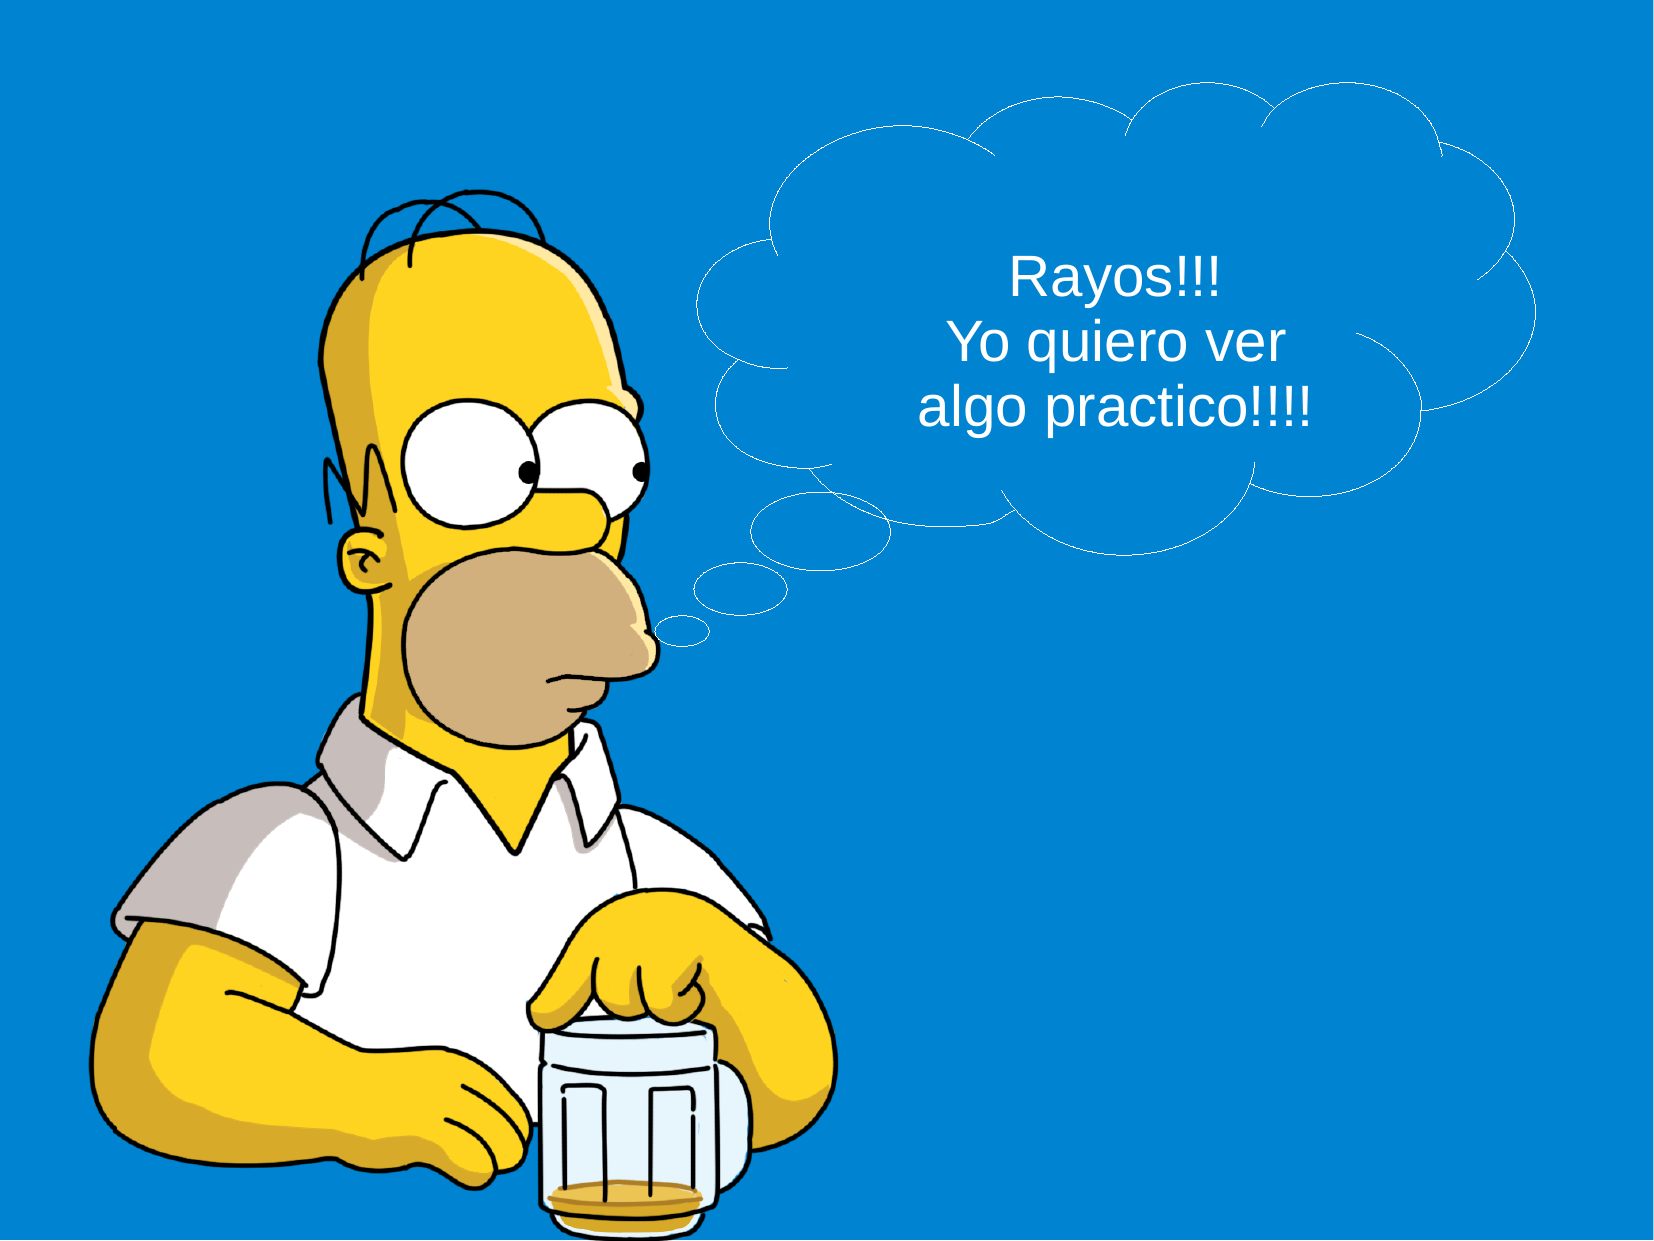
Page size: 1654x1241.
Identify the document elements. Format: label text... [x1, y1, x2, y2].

text_box Rayos!!! Yo quiero ver algo practico!!!! [885, 236, 1347, 447]
picture [87, 188, 839, 1241]
